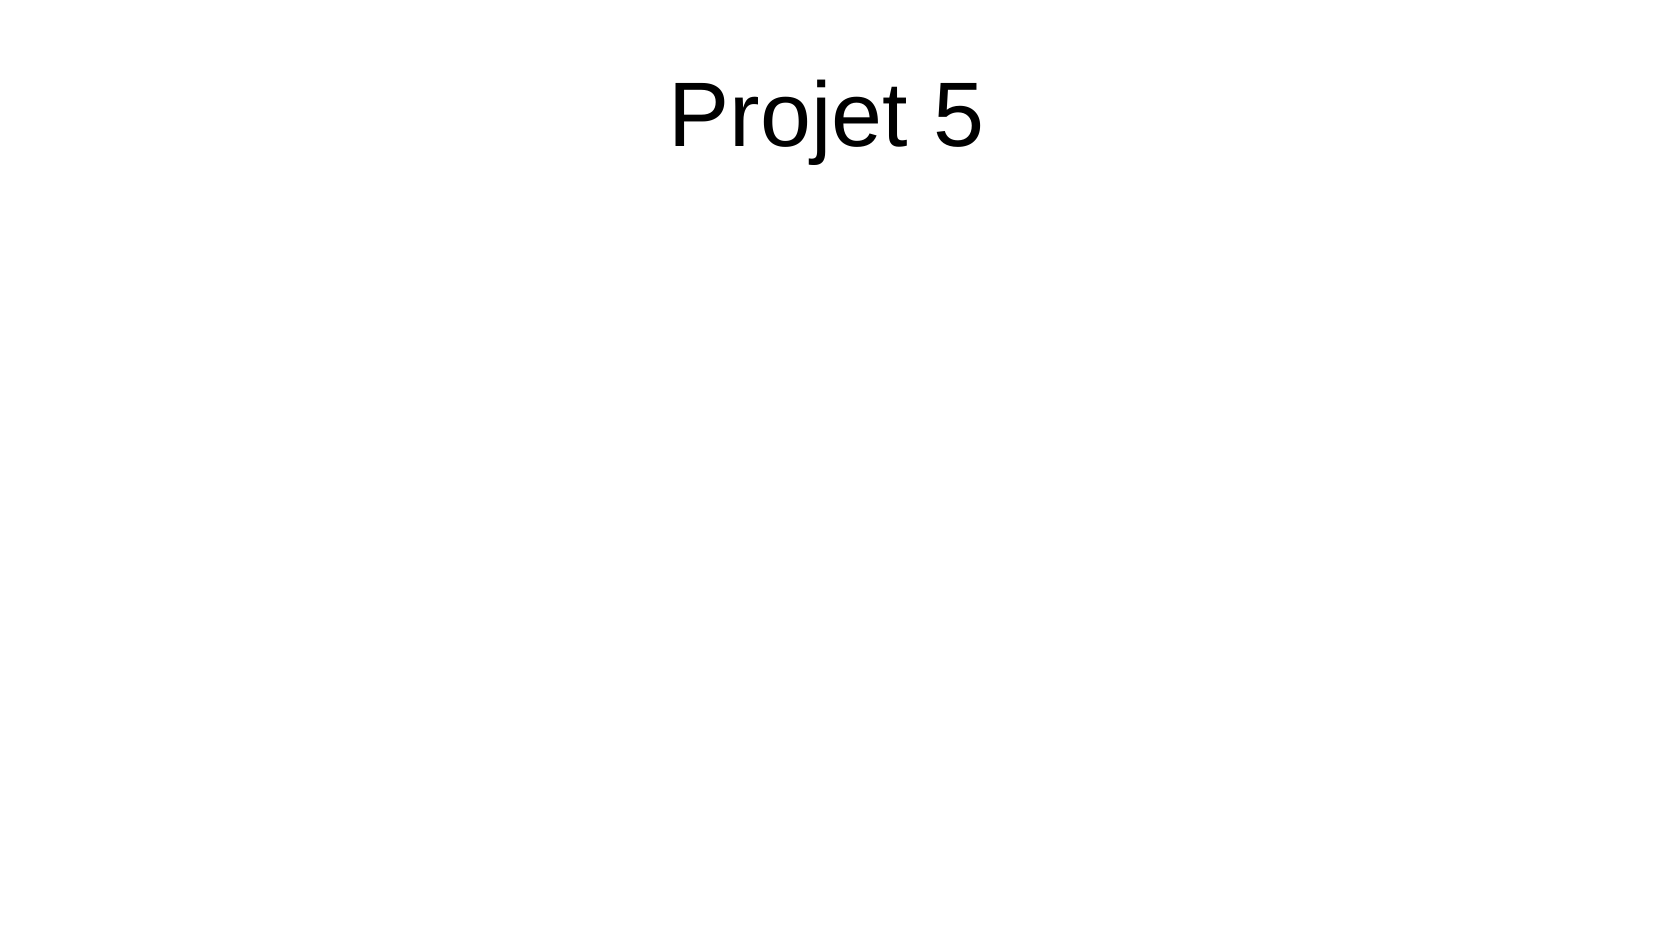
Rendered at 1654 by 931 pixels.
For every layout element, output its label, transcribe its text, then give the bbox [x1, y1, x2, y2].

title Projet 5 [82, 37, 1571, 193]
